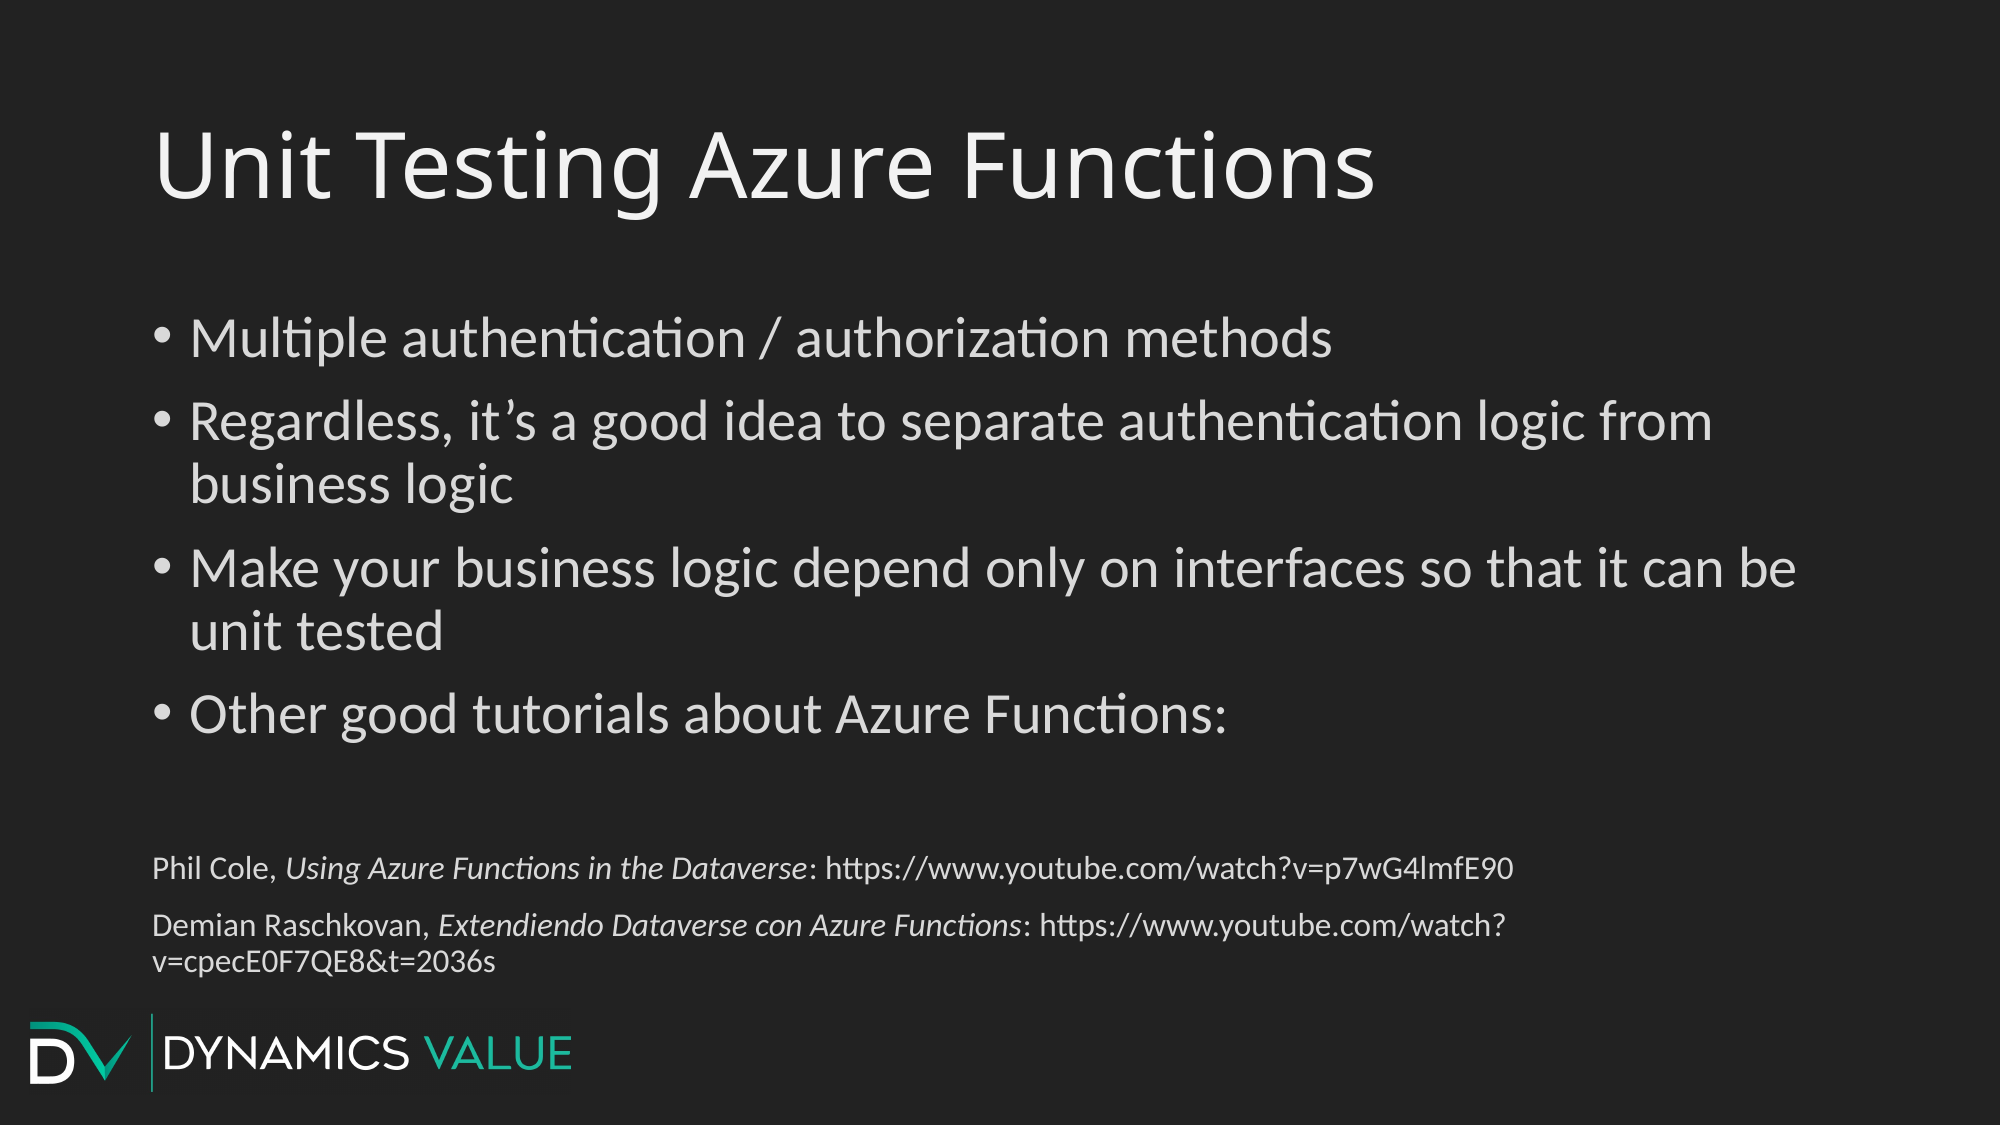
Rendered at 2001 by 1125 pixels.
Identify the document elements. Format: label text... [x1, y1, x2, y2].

picture [29, 1008, 571, 1095]
text_box Unit Testing Azure Functions [137, 59, 1863, 277]
text_box Multiple authentication / authorization methods Regardless, it’s a good idea to separate authentication logic from business logic Make your business logic depend only on interfaces so that it can be unit tested Other good tutorials about Azure Functions: Phil Cole, Using Azure Functions in the Dataverse: https://www.youtube.com/watch?v=p7wG4lmfE90 Demian Raschkovan, Extendiendo Dataverse con Azure Functions: https://www.youtube.com/watch?v=cpecE0F7QE8&t=2036s [137, 299, 1863, 1013]
